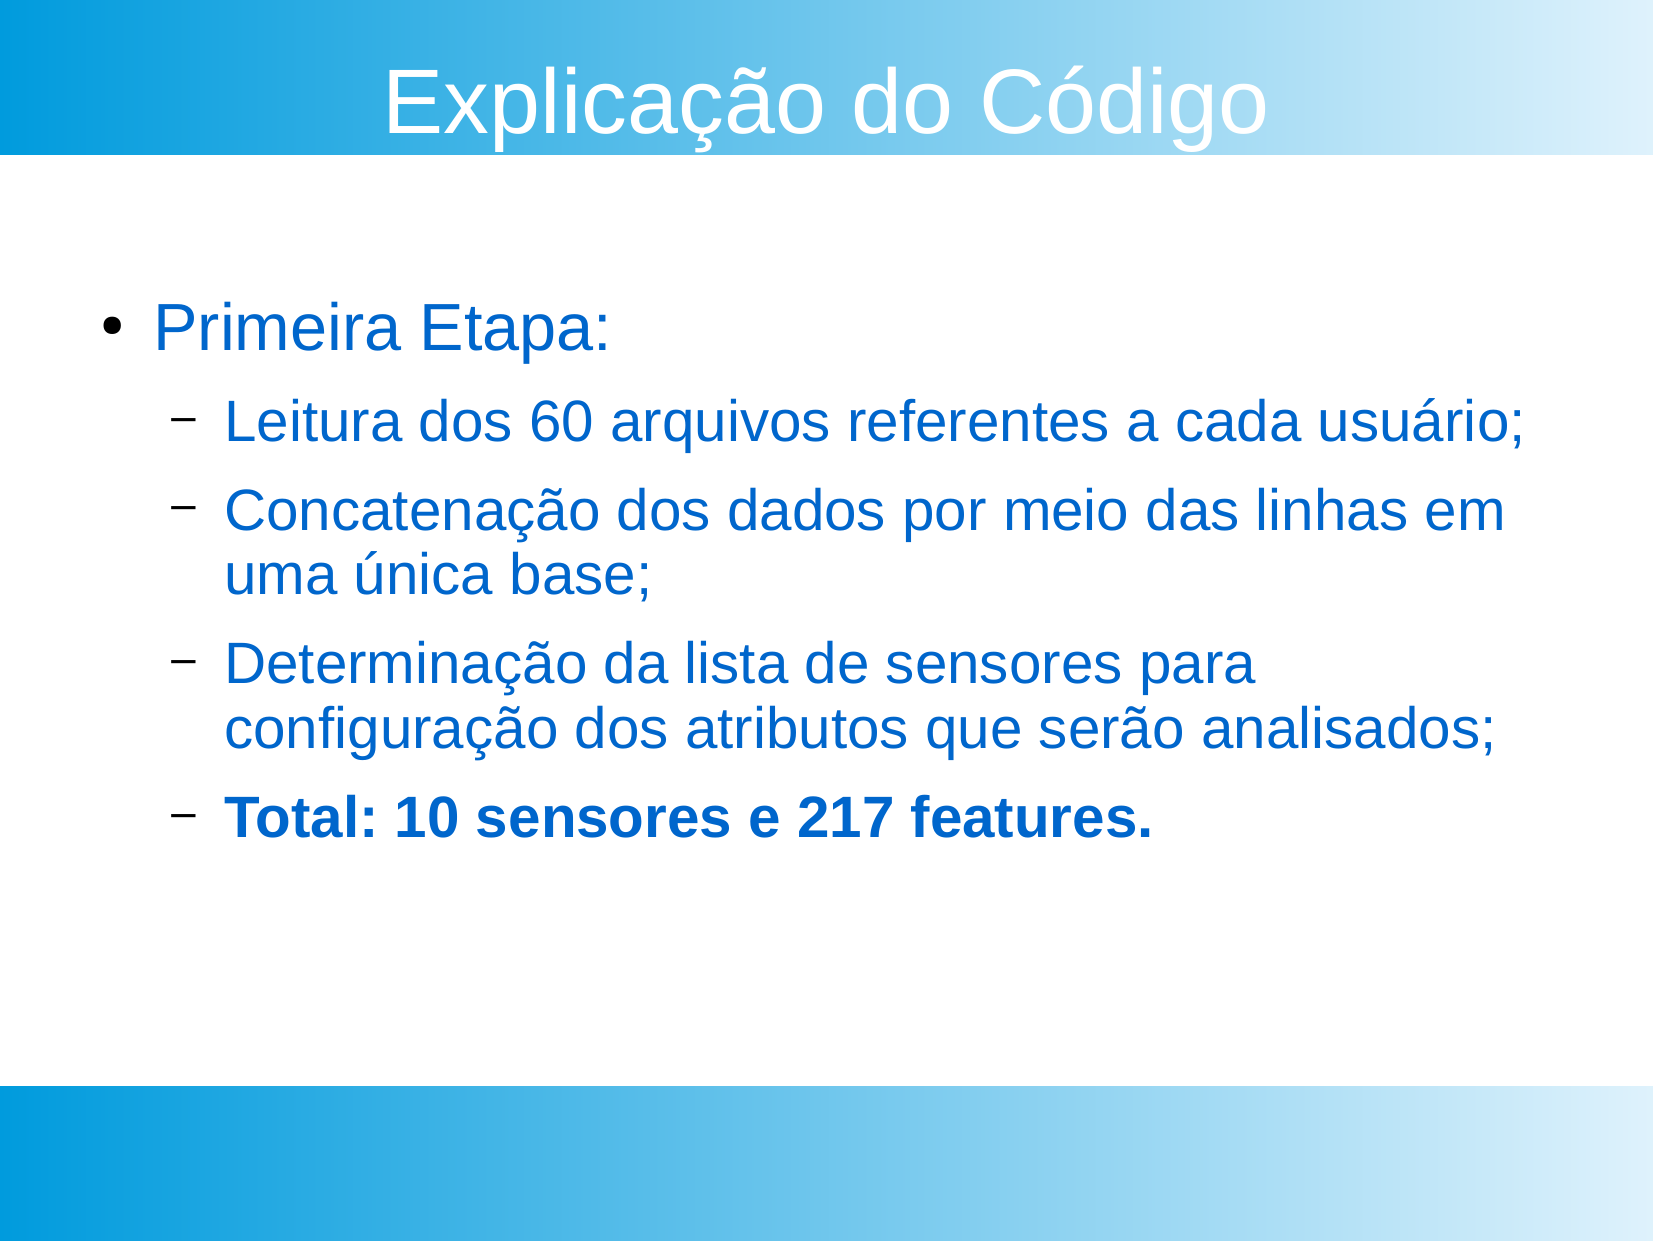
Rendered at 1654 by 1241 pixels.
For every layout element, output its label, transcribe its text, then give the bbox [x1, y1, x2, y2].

list Primeira Etapa: Leitura dos 60 arquivos referentes a cada usuário; Concatenação dos dados por meio das linhas em uma única base; Determinação da lista de sensores para configuração dos atributos que serão analisados; Total: 10 sensores e 217 features. [82, 290, 1571, 1010]
title Explicação do Código [82, 49, 1571, 155]
